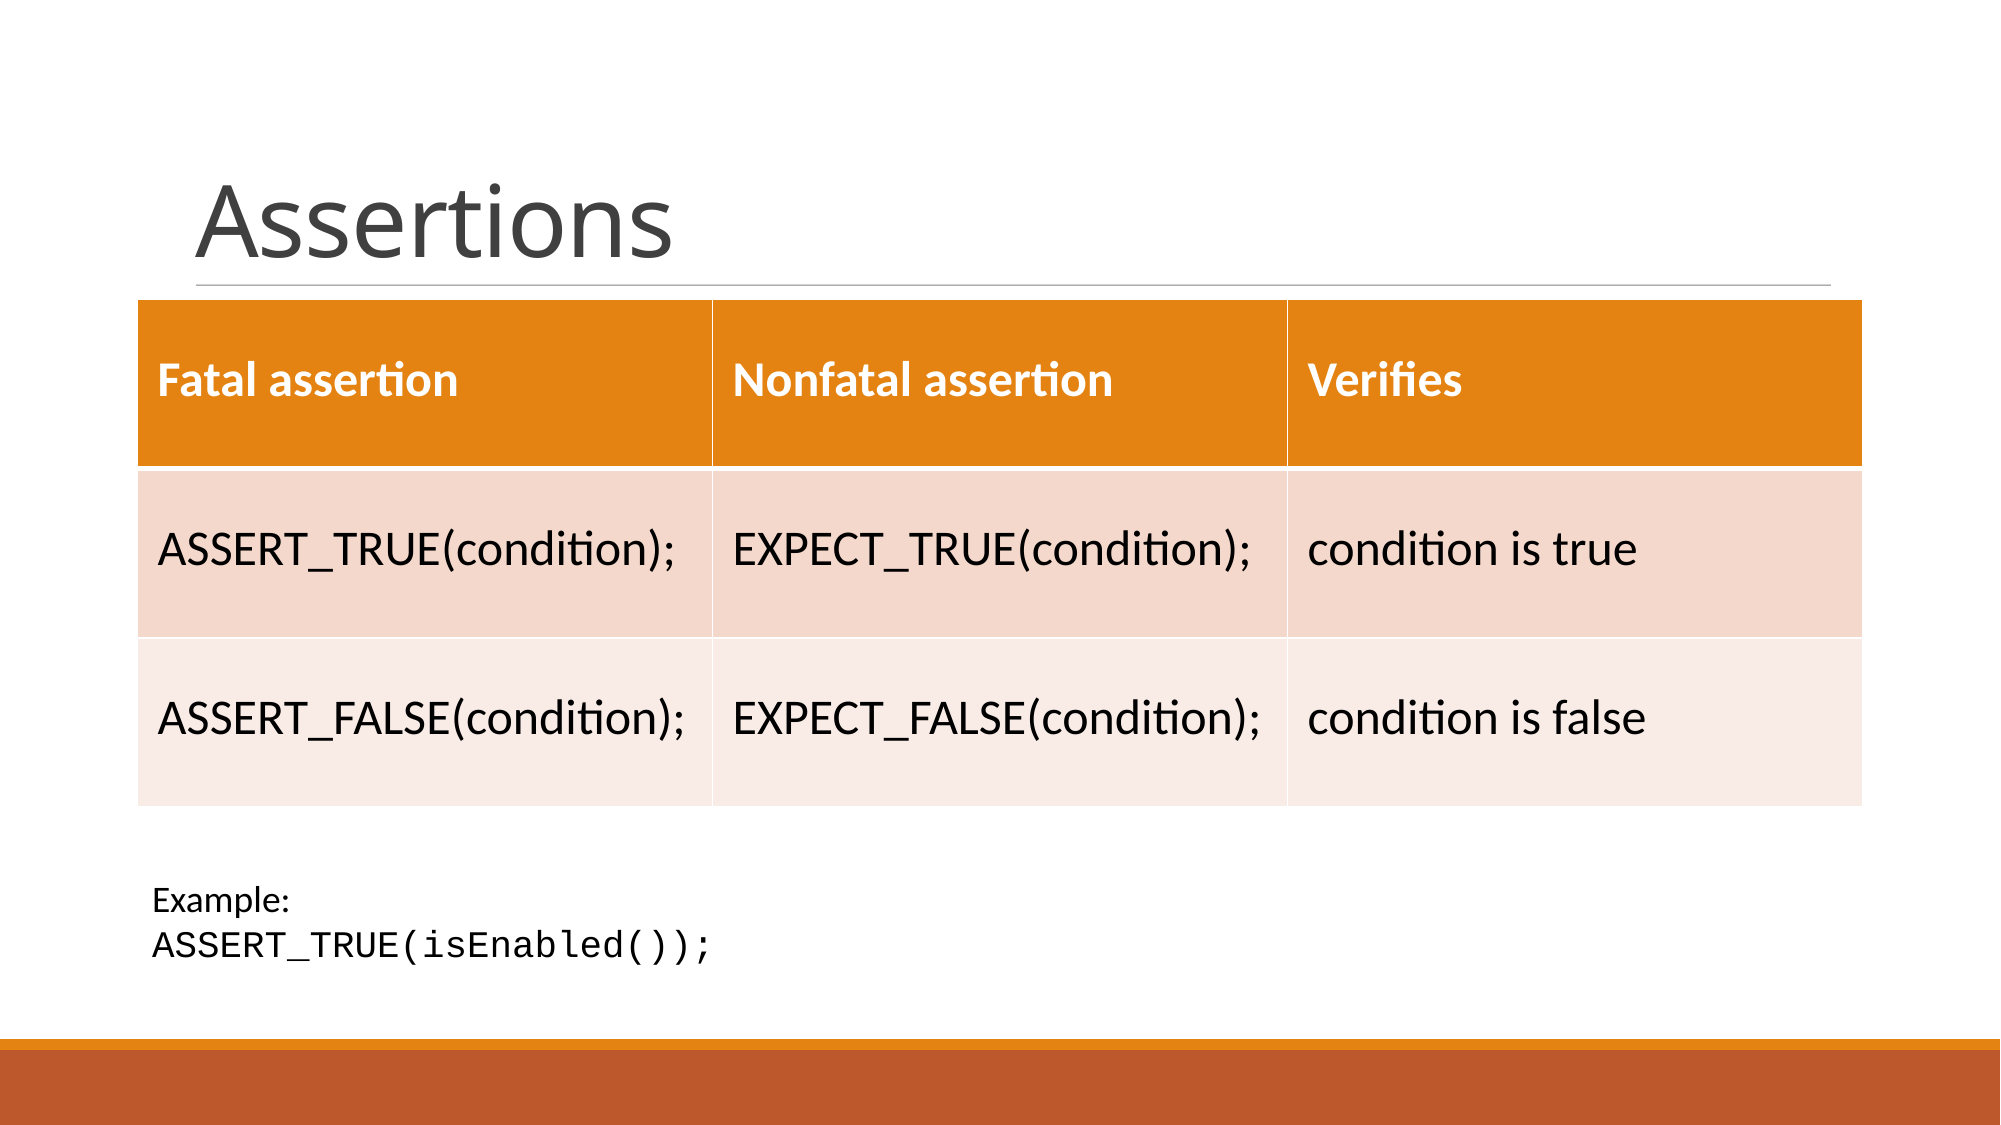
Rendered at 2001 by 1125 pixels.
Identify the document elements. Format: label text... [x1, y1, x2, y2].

table_cell condition is true [1288, 471, 1862, 637]
table_header Verifies [1288, 300, 1862, 466]
table_cell EXPECT_TRUE(condition); [713, 471, 1287, 637]
table_header Fatal assertion [138, 300, 712, 466]
table_cell ASSERT_FALSE(condition); [138, 639, 712, 806]
table_cell ASSERT_TRUE(condition); [138, 471, 712, 637]
table_header Nonfatal assertion [713, 300, 1287, 466]
text_box Example: ASSERT_TRUE(isEnabled()); [137, 868, 1863, 973]
title Assertions [180, 47, 1830, 285]
table_cell condition is false [1288, 639, 1862, 806]
table_cell EXPECT_FALSE(condition); [713, 639, 1287, 806]
